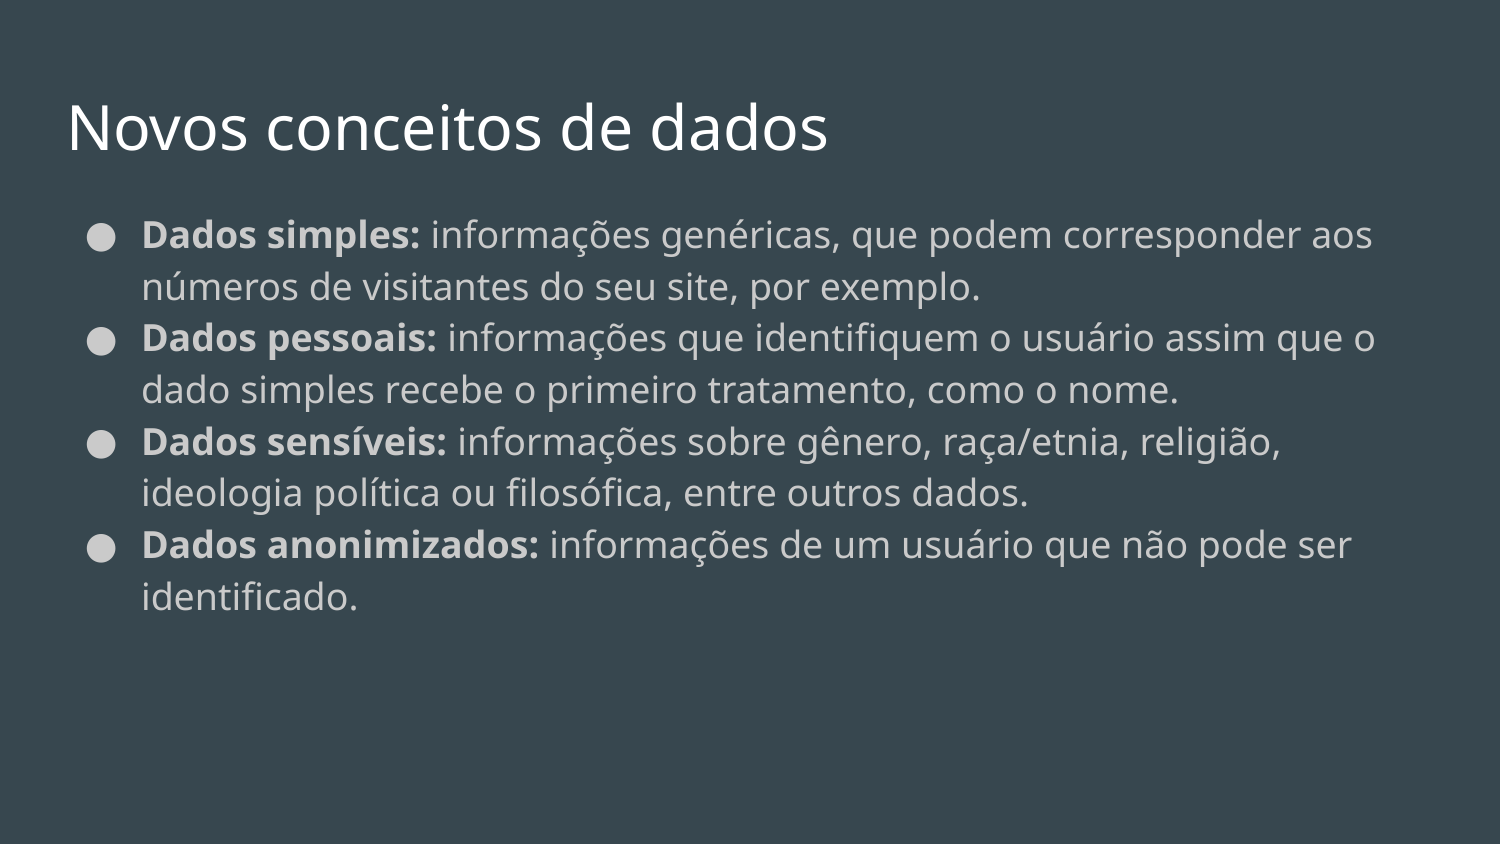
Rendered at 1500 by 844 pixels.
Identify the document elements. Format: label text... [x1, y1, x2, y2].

list Dados simples: informações genéricas, que podem corresponder aos números de visitantes do seu site, por exemplo. Dados pessoais: informações que identifiquem o usuário assim que o dado simples recebe o primeiro tratamento, como o nome. Dados sensíveis: informações sobre gênero, raça/etnia, religião, ideologia política ou filosófica, entre outros dados. Dados anonimizados: informações de um usuário que não pode ser identificado. [51, 189, 1449, 750]
title Novos conceitos de dados [51, 72, 1449, 167]
